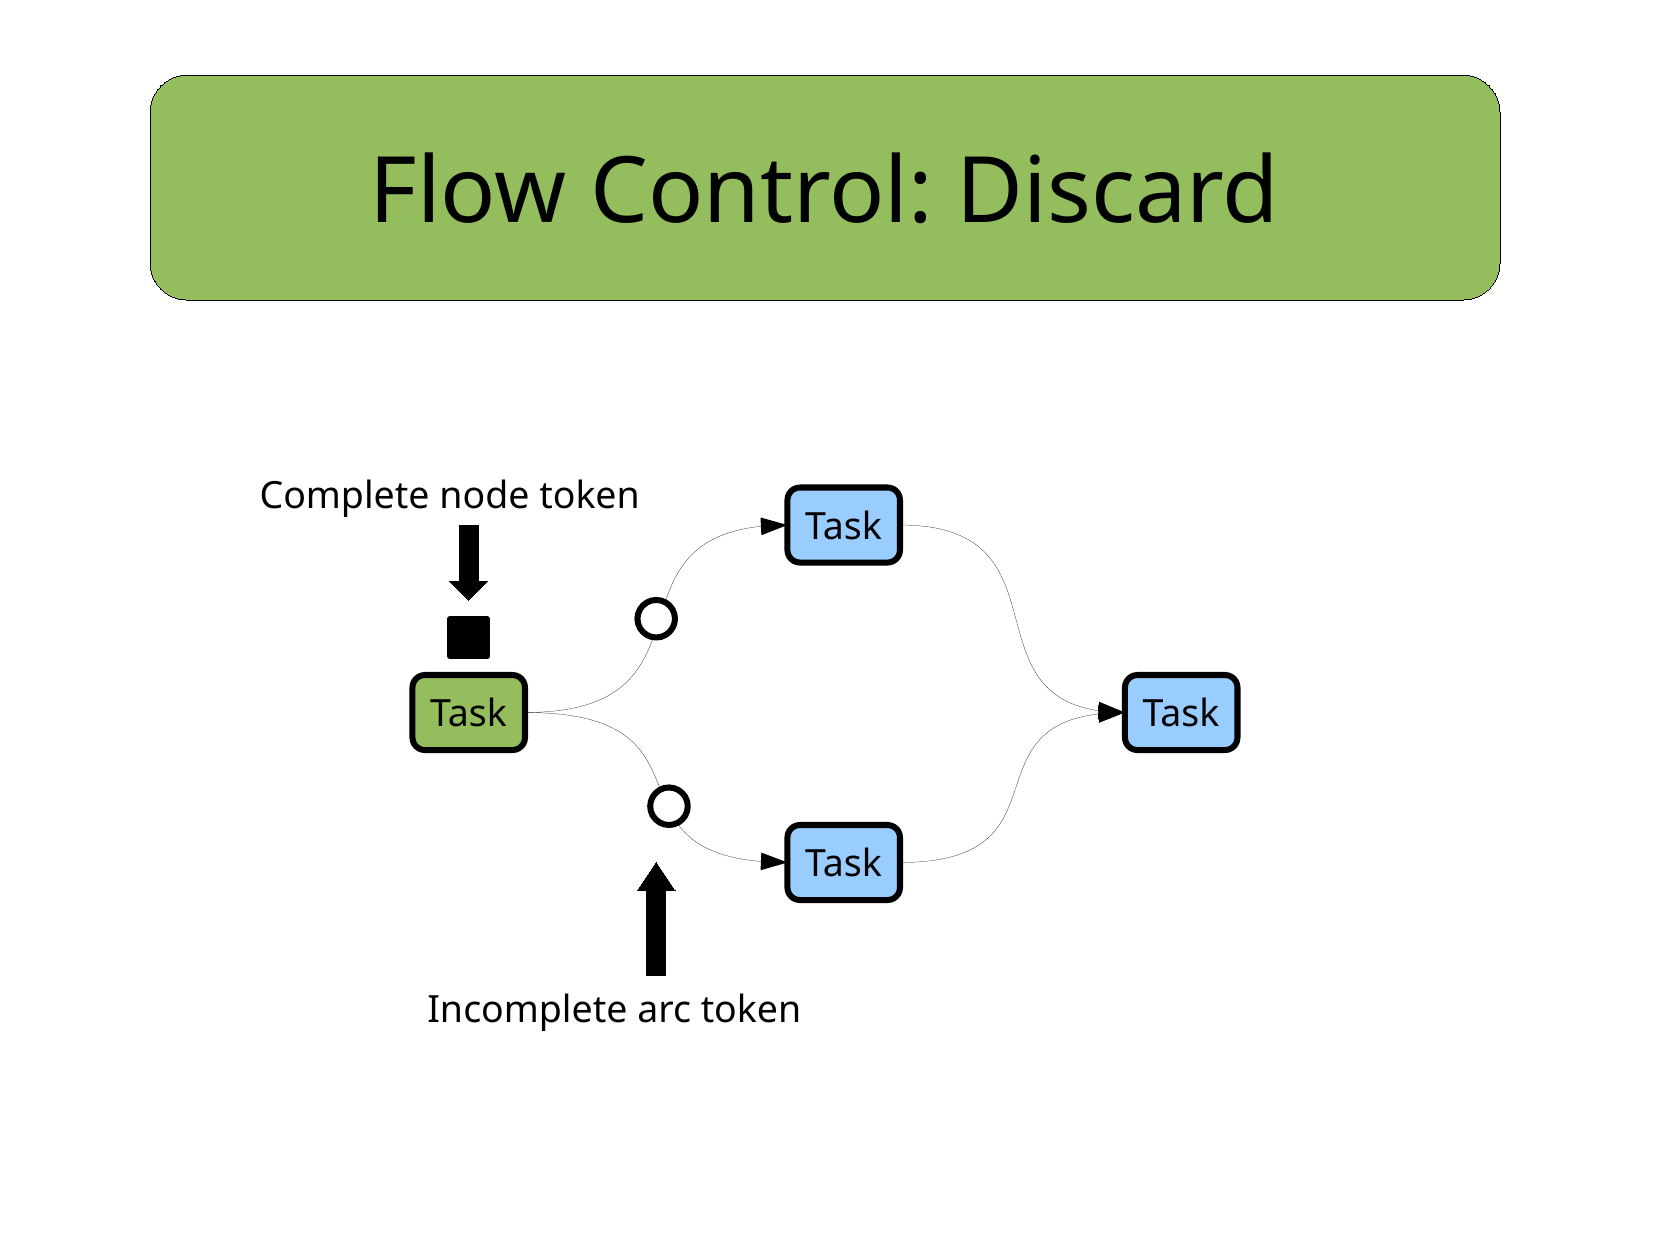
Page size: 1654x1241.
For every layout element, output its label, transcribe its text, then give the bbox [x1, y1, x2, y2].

text_box Task [787, 487, 901, 563]
text_box [637, 862, 676, 976]
text_box Task [1124, 675, 1238, 751]
text_box Flow Control: Discard [150, 75, 1501, 301]
text_box Complete node token [244, 461, 638, 526]
text_box Task [412, 675, 526, 751]
text_box [637, 599, 676, 638]
text_box [449, 618, 488, 657]
text_box [650, 787, 688, 826]
text_box [449, 525, 488, 601]
text_box Task [787, 825, 901, 901]
text_box Incomplete arc token [412, 975, 806, 1039]
